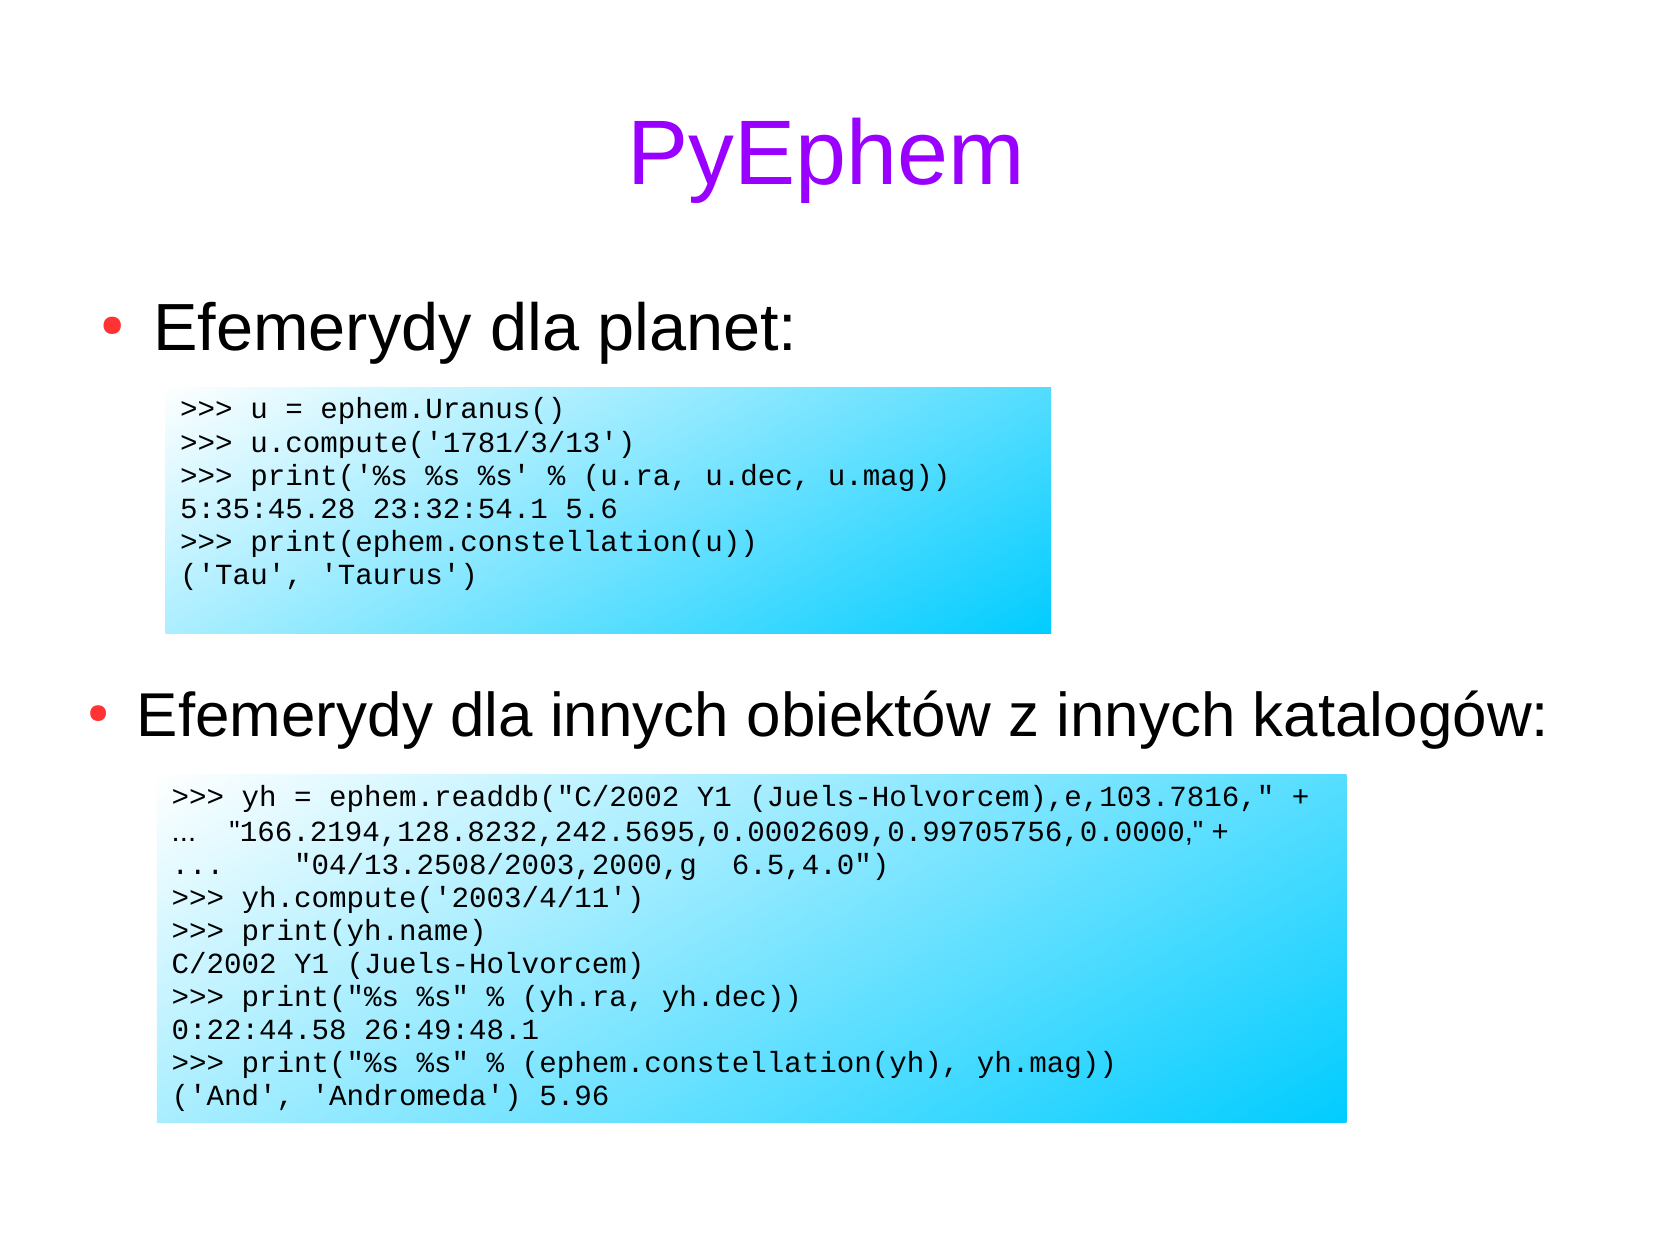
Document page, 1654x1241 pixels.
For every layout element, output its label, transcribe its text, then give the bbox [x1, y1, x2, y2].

text_box >>> yh = ephem.readdb("C/2002 Y1 (Juels-Holvorcem),e,103.7816," + ... "166.2194,128.8232,242.5695,0.0002609,0.99705756,0.0000," + ... "04/13.2508/2003,2000,g 6.5,4.0") >>> yh.compute('2003/4/11') >>> print(yh.name) C/2002 Y1 (Juels-Holvorcem) >>> print("%s %s" % (yh.ra, yh.dec)) 0:22:44.58 26:49:48.1 >>> print("%s %s" % (ephem.constellation(yh), yh.mag)) ('And', 'Andromeda') 5.96 [156, 774, 1347, 1123]
title PyEphem [82, 49, 1571, 257]
list Efemerydy dla innych obiektów z innych katalogów: [70, 679, 1559, 756]
list Efemerydy dla planet: [82, 290, 1571, 367]
text_box >>> u = ephem.Uranus() >>> u.compute('1781/3/13') >>> print('%s %s %s' % (u.ra, u.dec, u.mag)) 5:35:45.28 23:32:54.1 5.6 >>> print(ephem.constellation(u)) ('Tau', 'Taurus') [165, 387, 1052, 634]
text_box [141, 756, 1099, 839]
